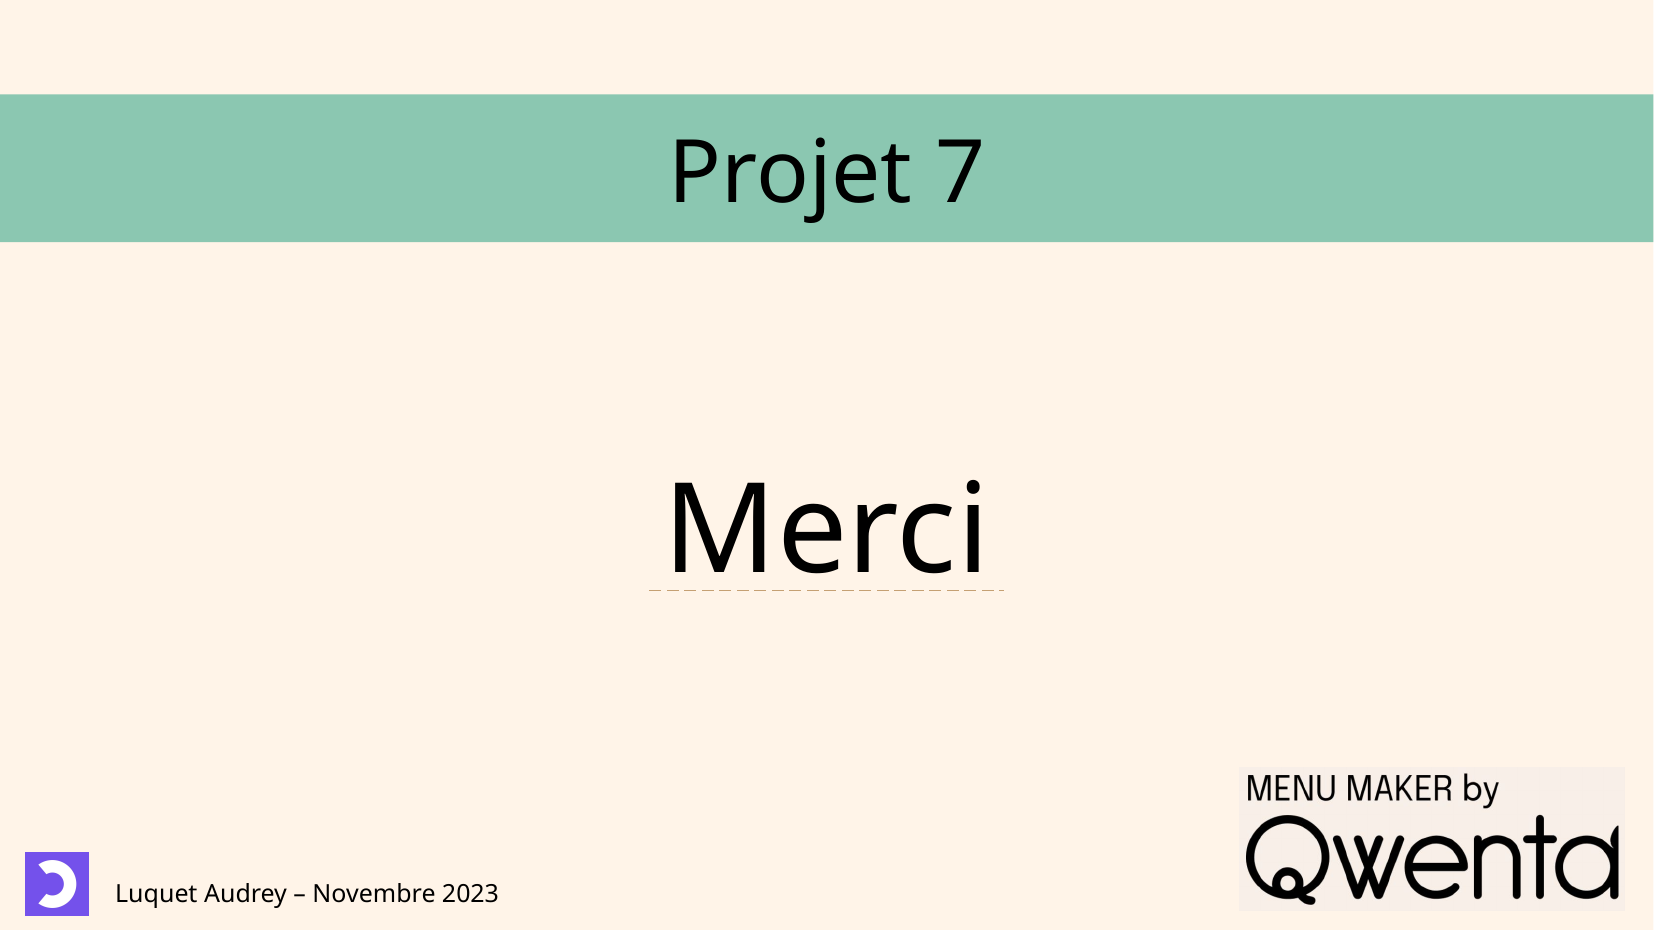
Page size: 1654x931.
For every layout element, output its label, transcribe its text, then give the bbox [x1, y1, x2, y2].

picture [25, 852, 89, 916]
text_box Luquet Audrey – Novembre 2023 [100, 868, 544, 913]
picture [1239, 767, 1625, 911]
title Projet 7 [0, 94, 1654, 243]
text_box Merci [472, 431, 1182, 609]
